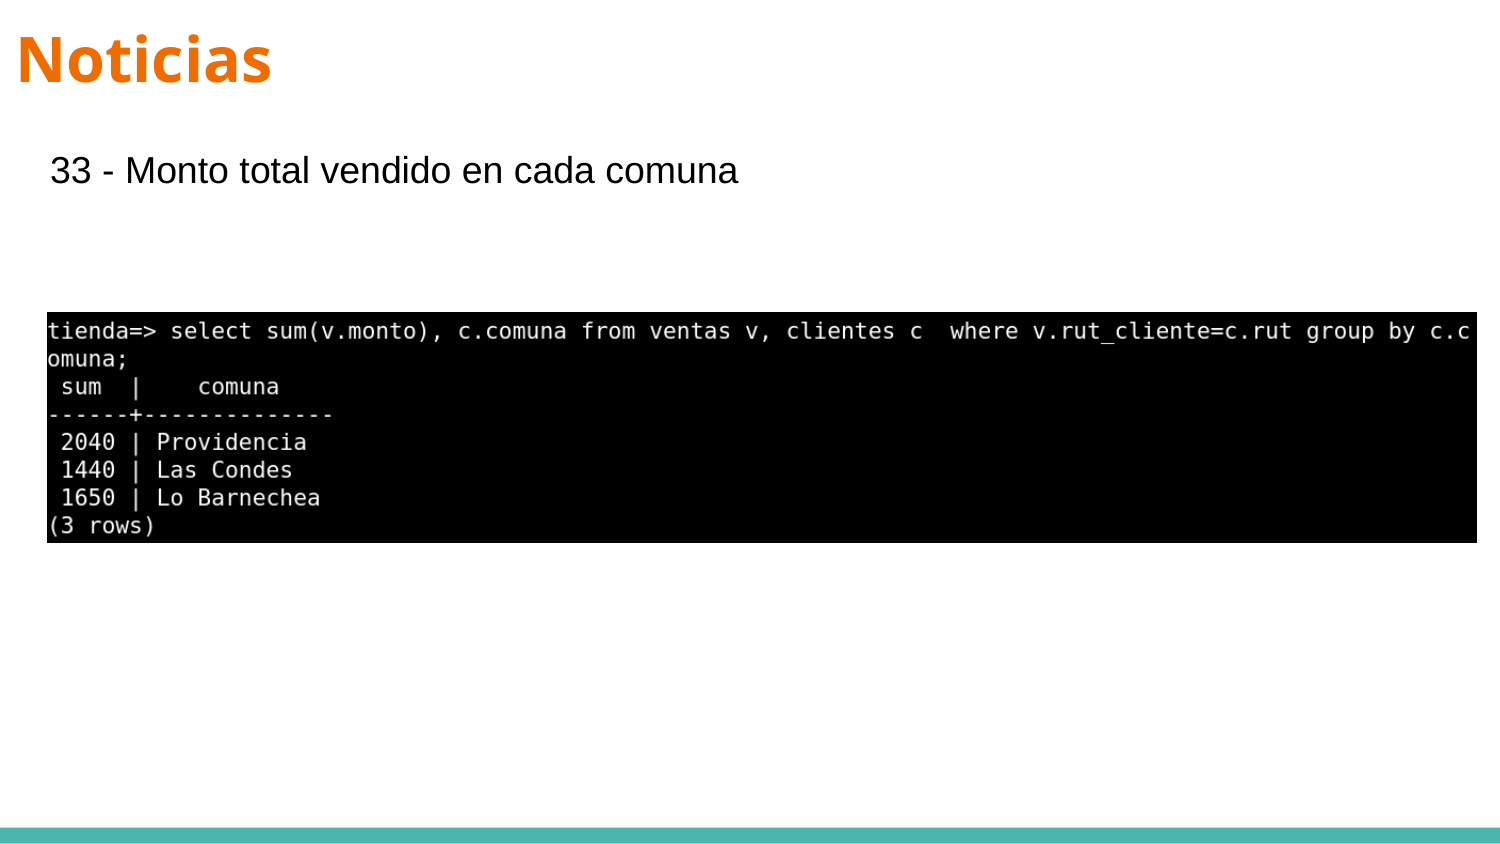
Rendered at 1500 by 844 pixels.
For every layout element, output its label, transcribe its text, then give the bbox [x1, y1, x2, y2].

title Noticias [0, 0, 1398, 116]
picture [47, 312, 1477, 543]
text_box 33 - Monto total vendido en cada comuna [35, 141, 1394, 241]
